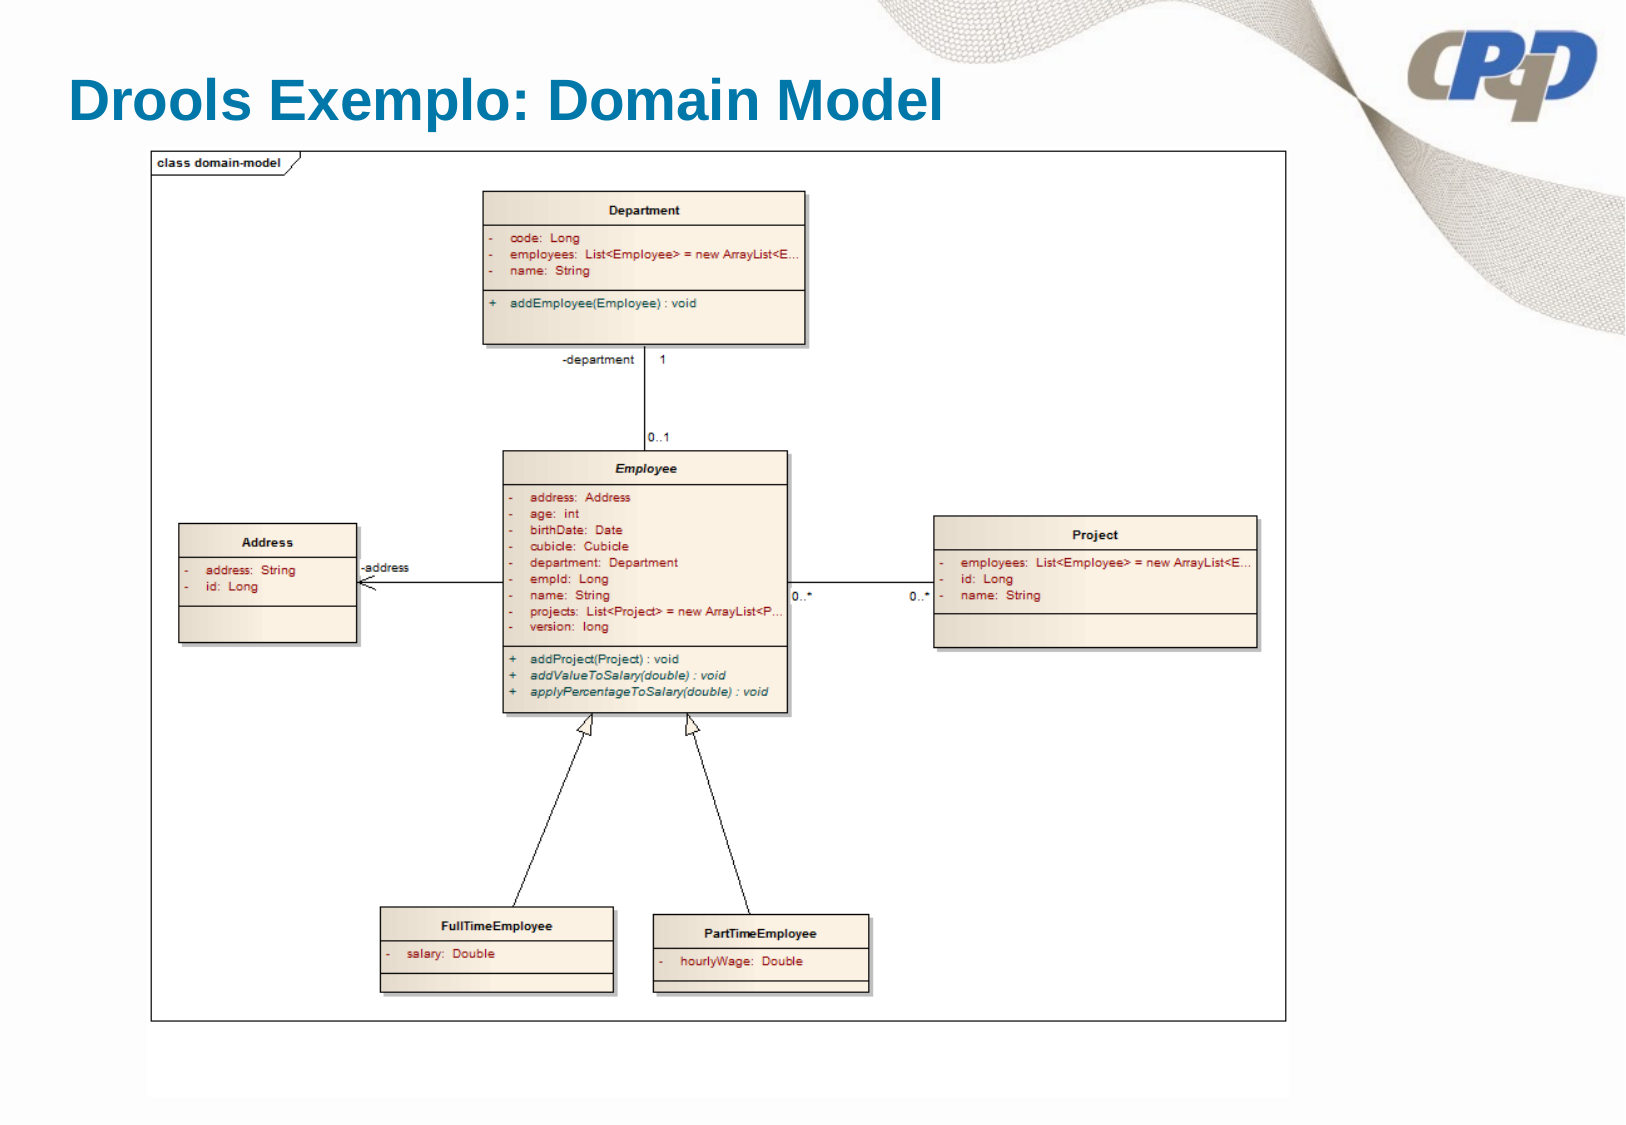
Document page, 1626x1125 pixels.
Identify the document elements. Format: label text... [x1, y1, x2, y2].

picture [0, 0, 1626, 1125]
title Drools Exemplo: Domain Model [68, 64, 1288, 136]
